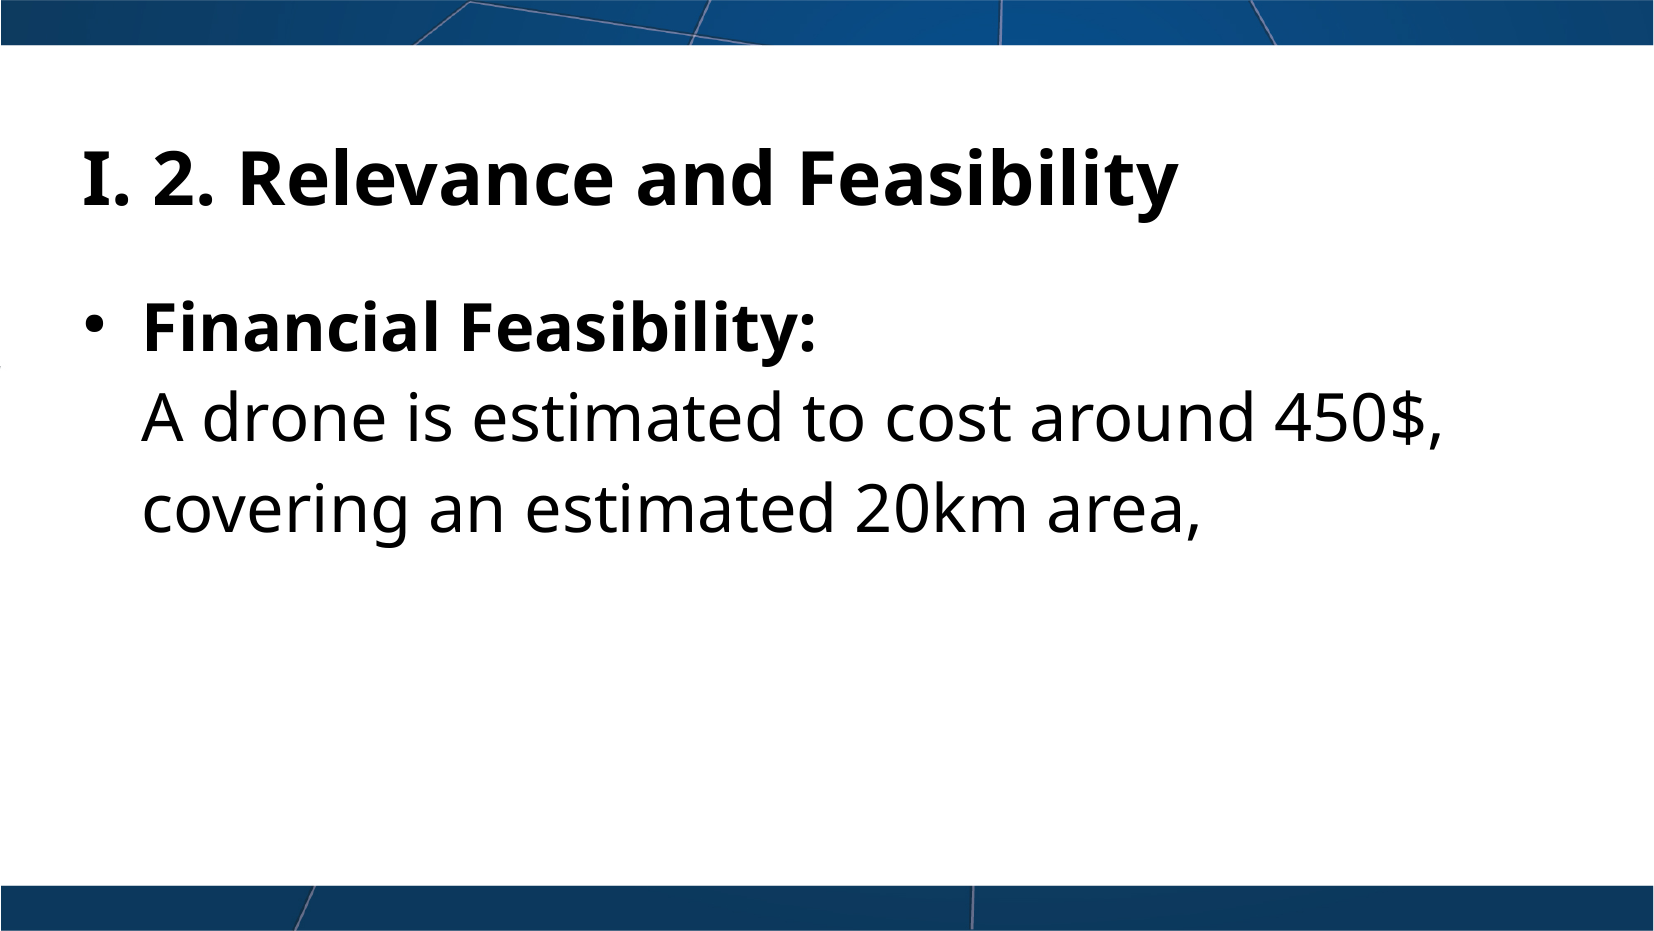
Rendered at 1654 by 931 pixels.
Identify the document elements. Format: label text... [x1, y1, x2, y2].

text_box Financial Feasibility: A drone is estimated to cost around 450$, covering an estimated 20km area, [82, 279, 1571, 820]
title I. 2. Relevance and Feasibility [82, 99, 1571, 255]
picture [0, 0, 1654, 931]
